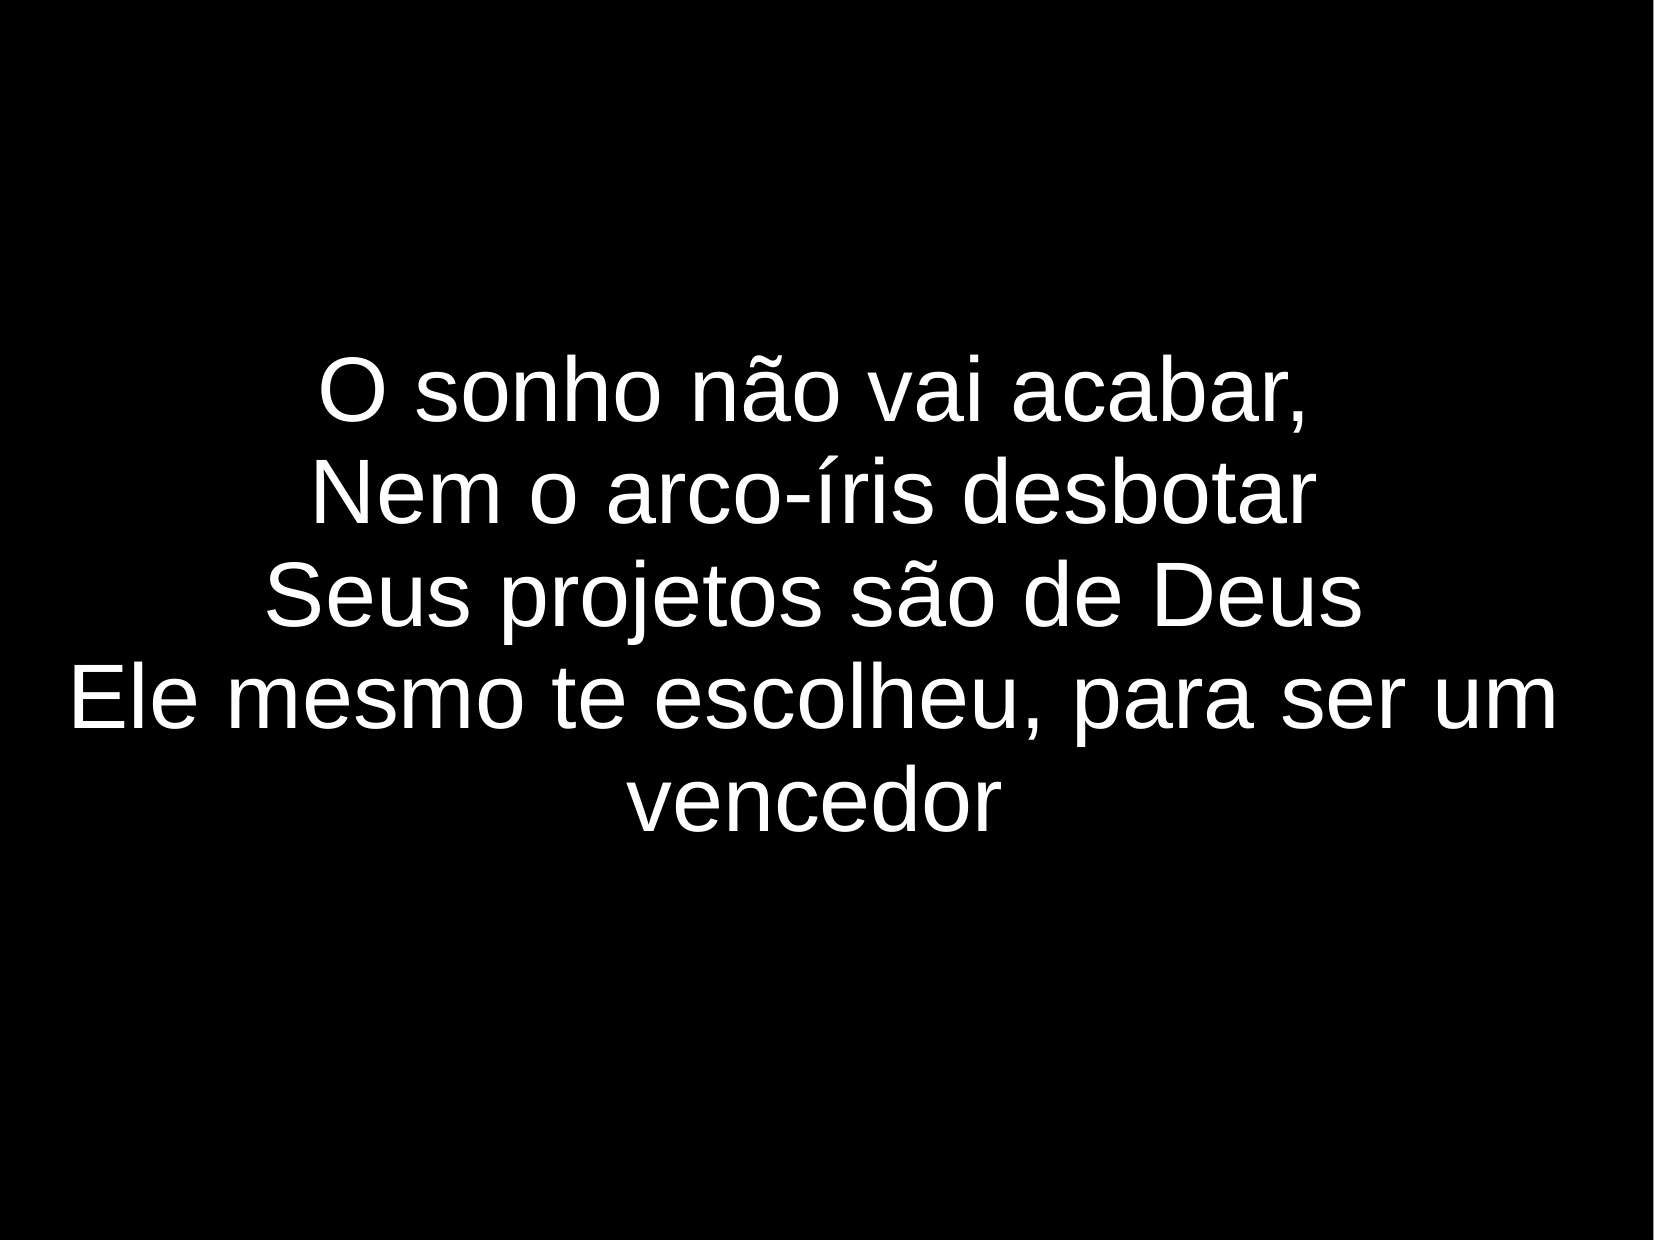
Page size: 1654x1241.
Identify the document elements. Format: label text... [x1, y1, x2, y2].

text_box O sonho não vai acabar, Nem o arco-íris desbotar Seus projetos são de Deus Ele mesmo te escolheu, para ser um vencedor [35, 330, 1595, 860]
